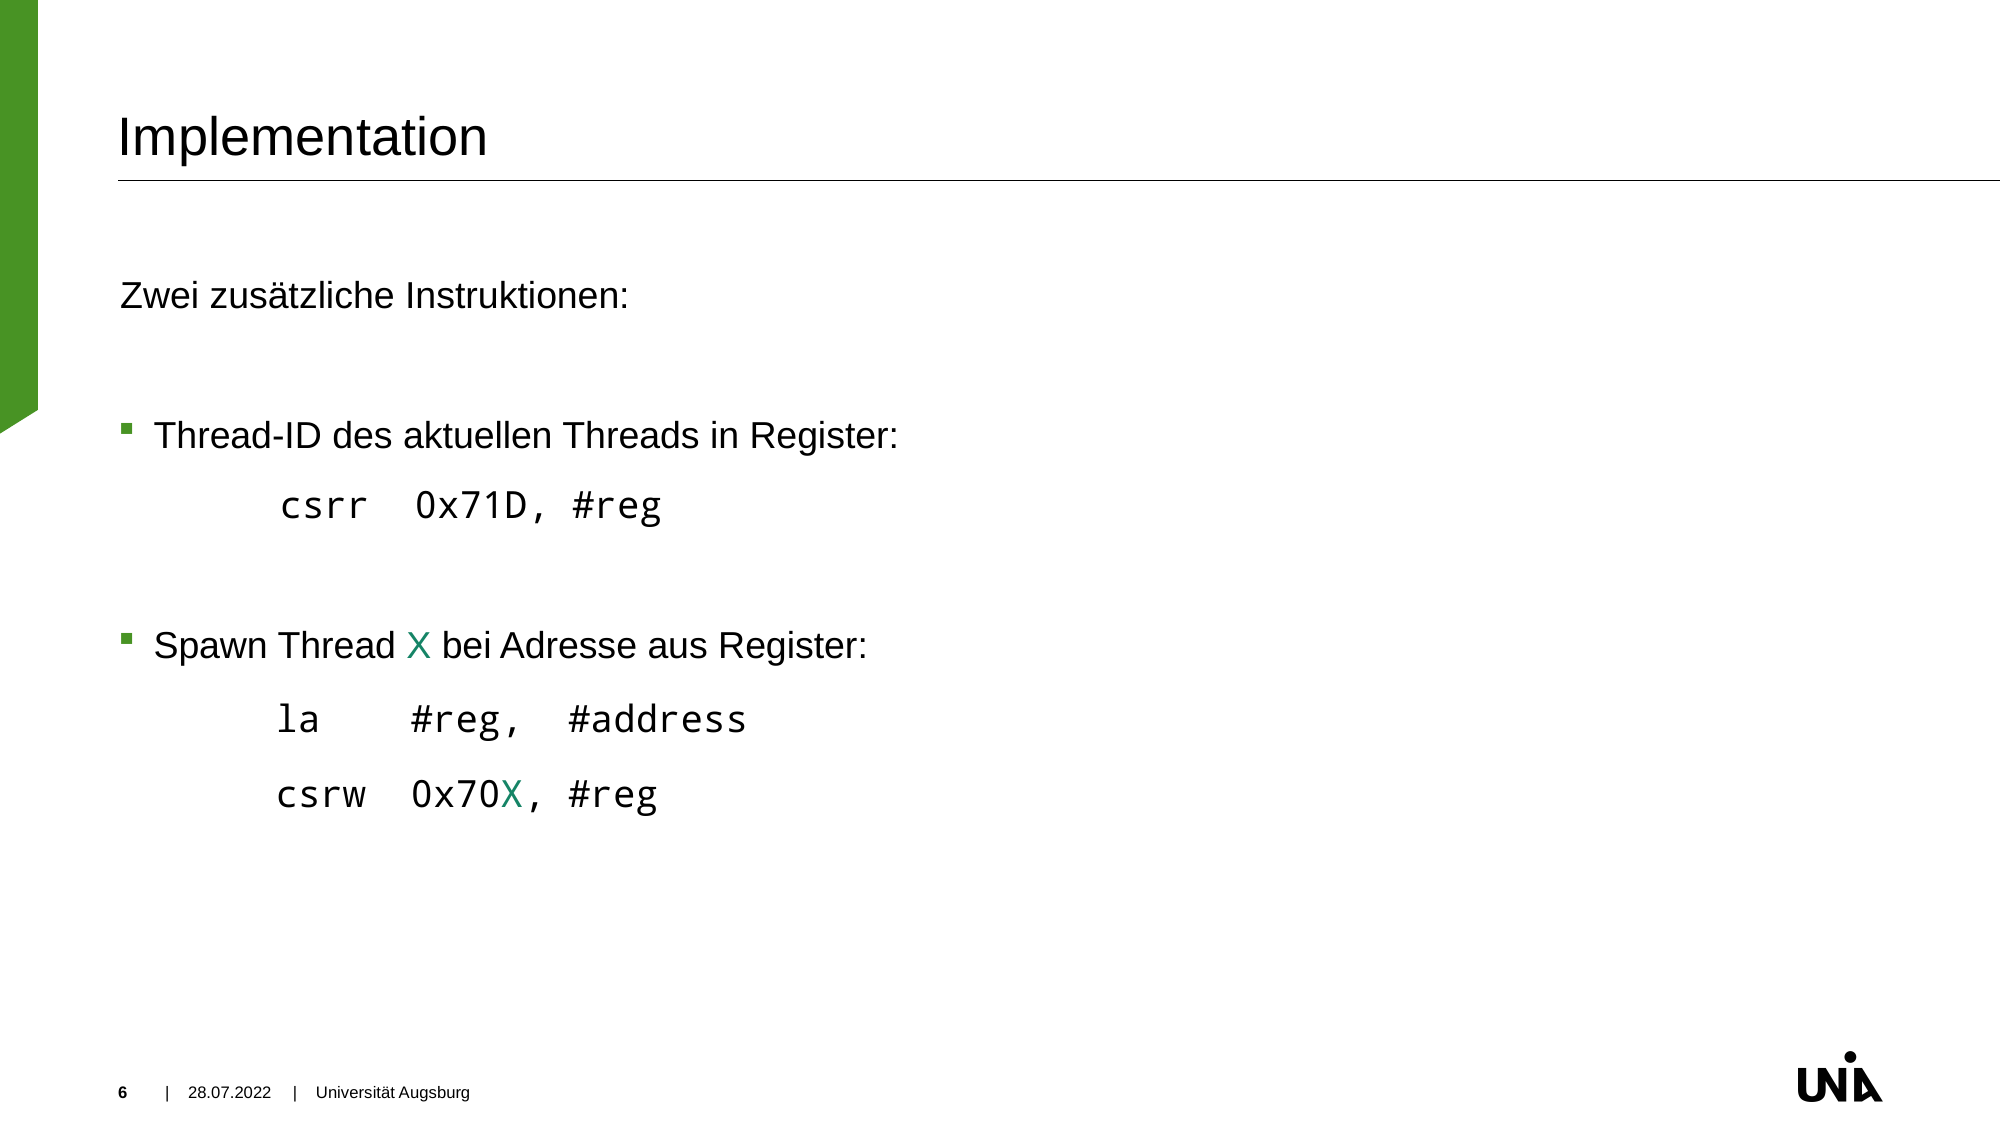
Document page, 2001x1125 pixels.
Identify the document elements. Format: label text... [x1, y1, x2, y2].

slide_number | 28.07.2022 [171, 1066, 292, 1102]
slide_number <Foliennummer> [118, 1066, 171, 1102]
list Zwei zusätzliche Instruktionen: Thread-ID des aktuellen Threads in Register: csrr 0x71D, #reg Spawn Thread X bei Adresse aus Register: la #reg, #address csrw 0x70X, #reg [118, 200, 1883, 1037]
picture [1798, 1051, 1883, 1102]
footer | Universität Augsburg [292, 1066, 1490, 1102]
title Implementation [117, 0, 1882, 167]
